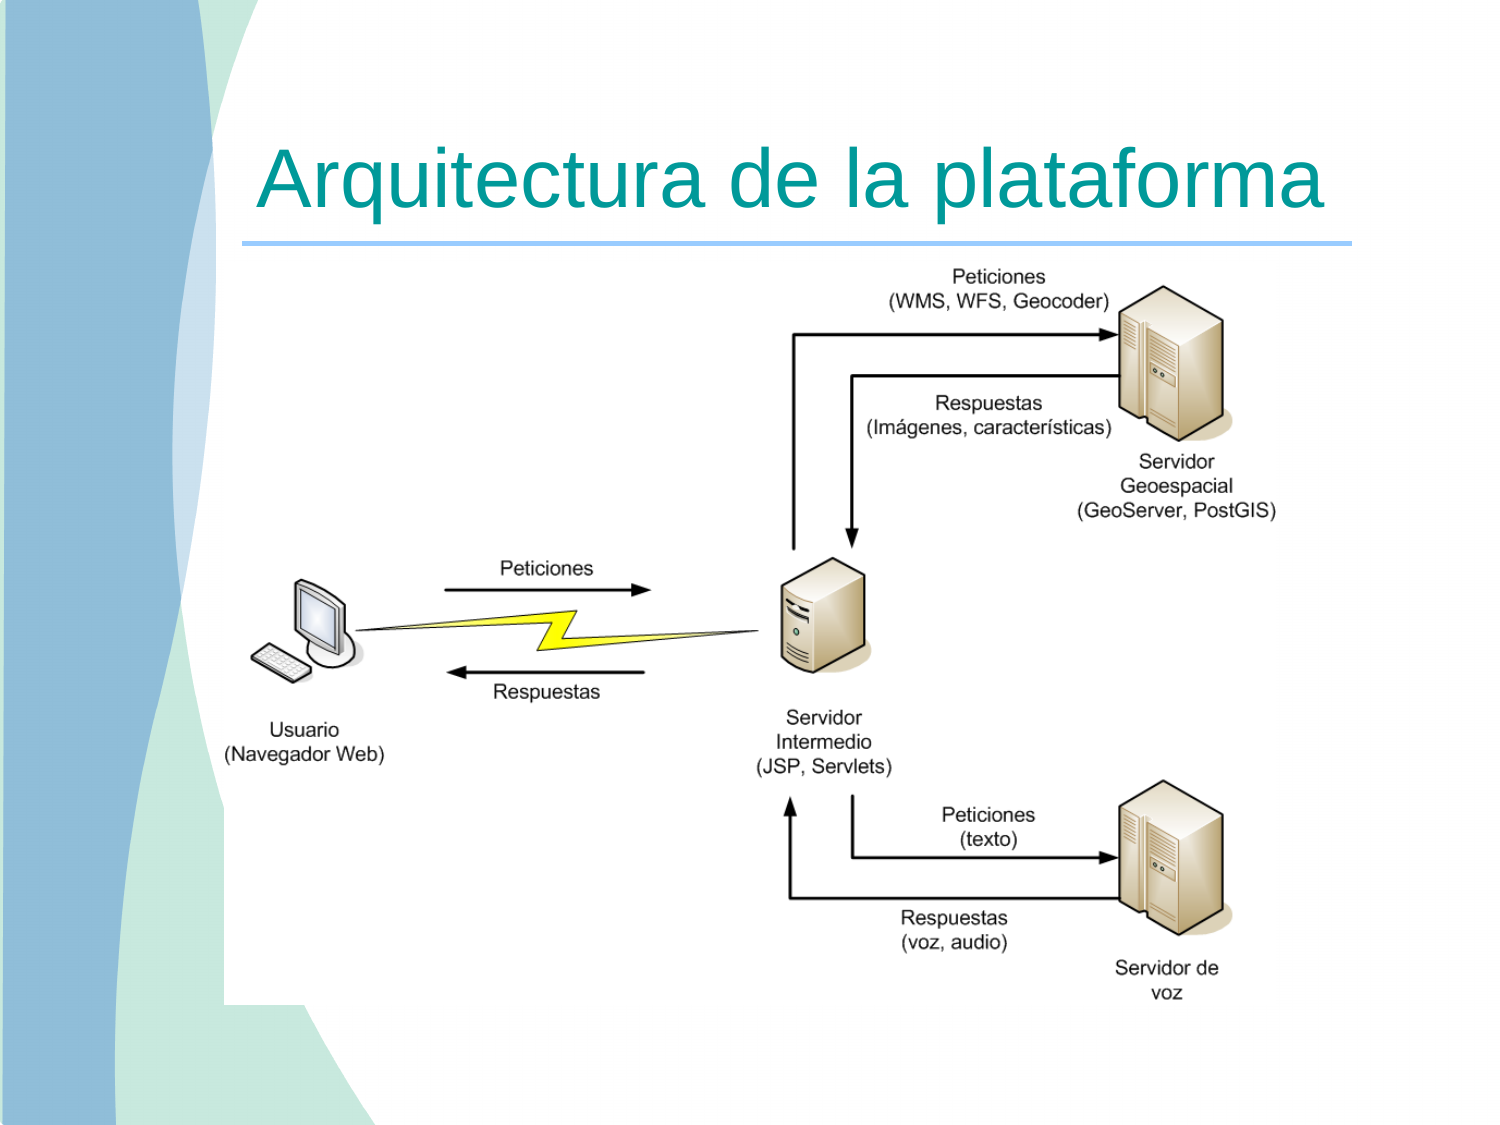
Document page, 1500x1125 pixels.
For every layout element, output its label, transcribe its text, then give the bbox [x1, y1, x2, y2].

title Arquitectura de la plataforma [242, 124, 1353, 234]
picture [0, 0, 1500, 1125]
